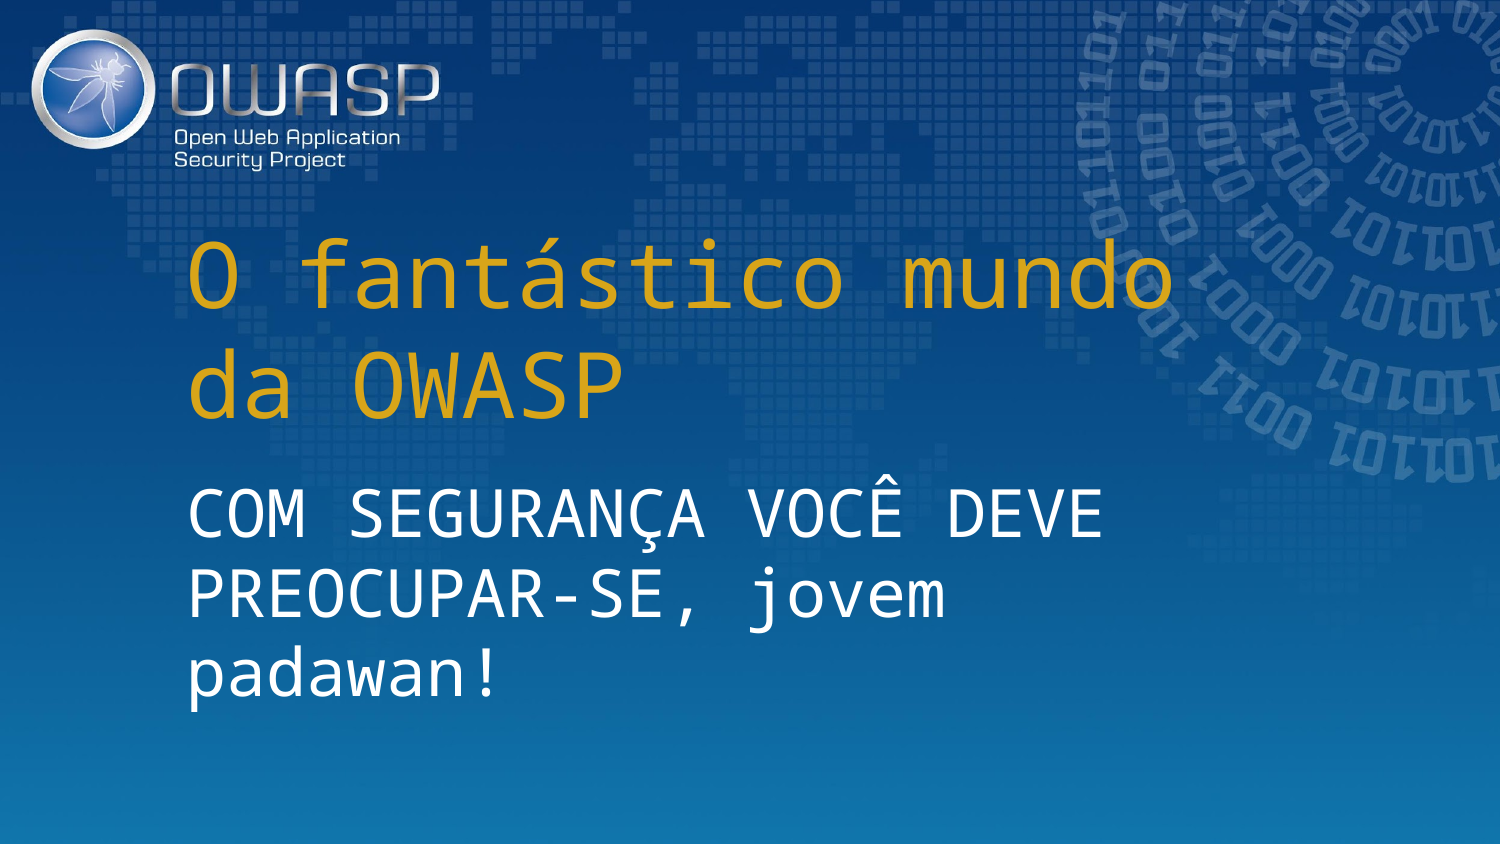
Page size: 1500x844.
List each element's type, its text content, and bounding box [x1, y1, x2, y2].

picture [0, 0, 1500, 844]
subtitle COM SEGURANÇA VOCÊ DEVE PREOCUPAR-SE, jovem padawan! [171, 462, 1177, 679]
title O fantástico mundo da OWASP [171, 236, 1289, 418]
